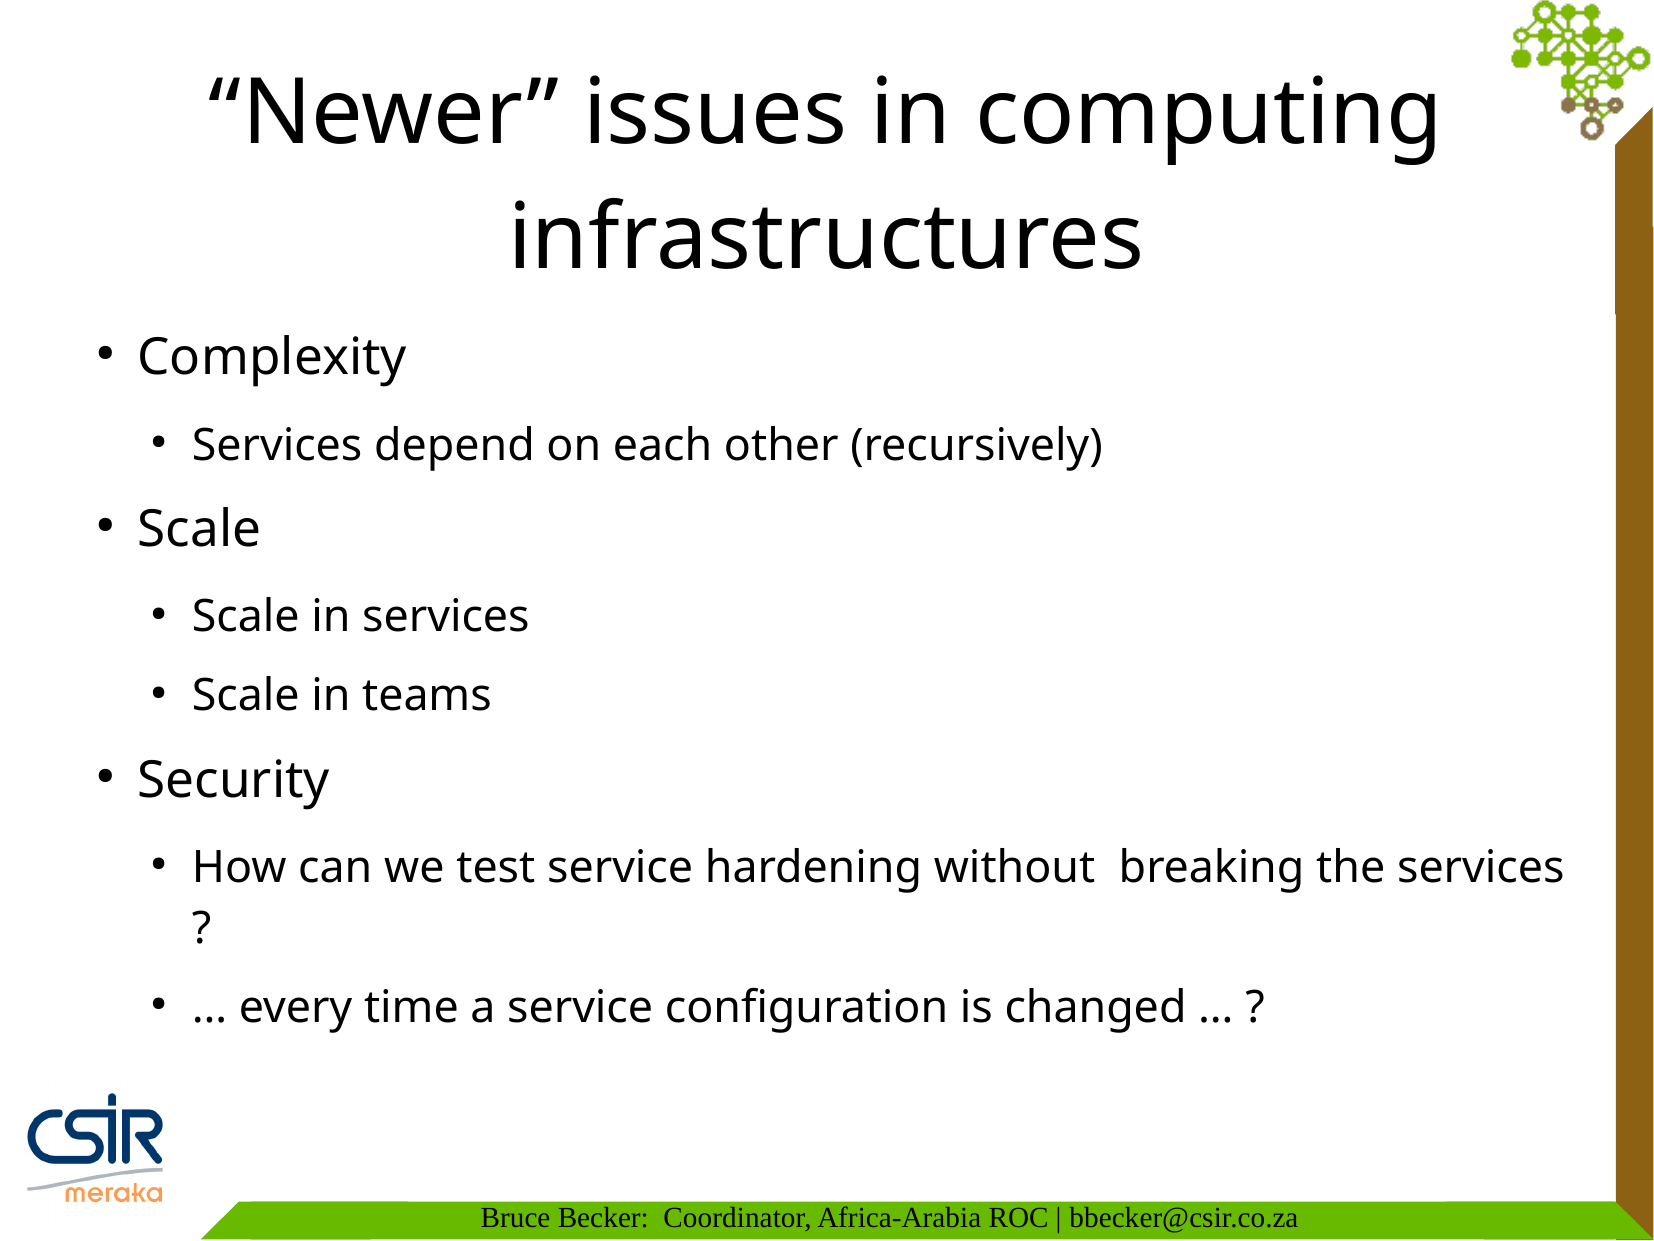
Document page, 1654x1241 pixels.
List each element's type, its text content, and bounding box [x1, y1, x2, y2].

title “Newer” issues in computing infrastructures [82, 60, 1571, 282]
picture [1503, 0, 1654, 144]
picture [12, 1074, 178, 1225]
list Complexity Services depend on each other (recursively) Scale Scale in services Scale in teams Security How can we test service hardening without breaking the services ? … every time a service configuration is changed … ? [82, 319, 1571, 1039]
